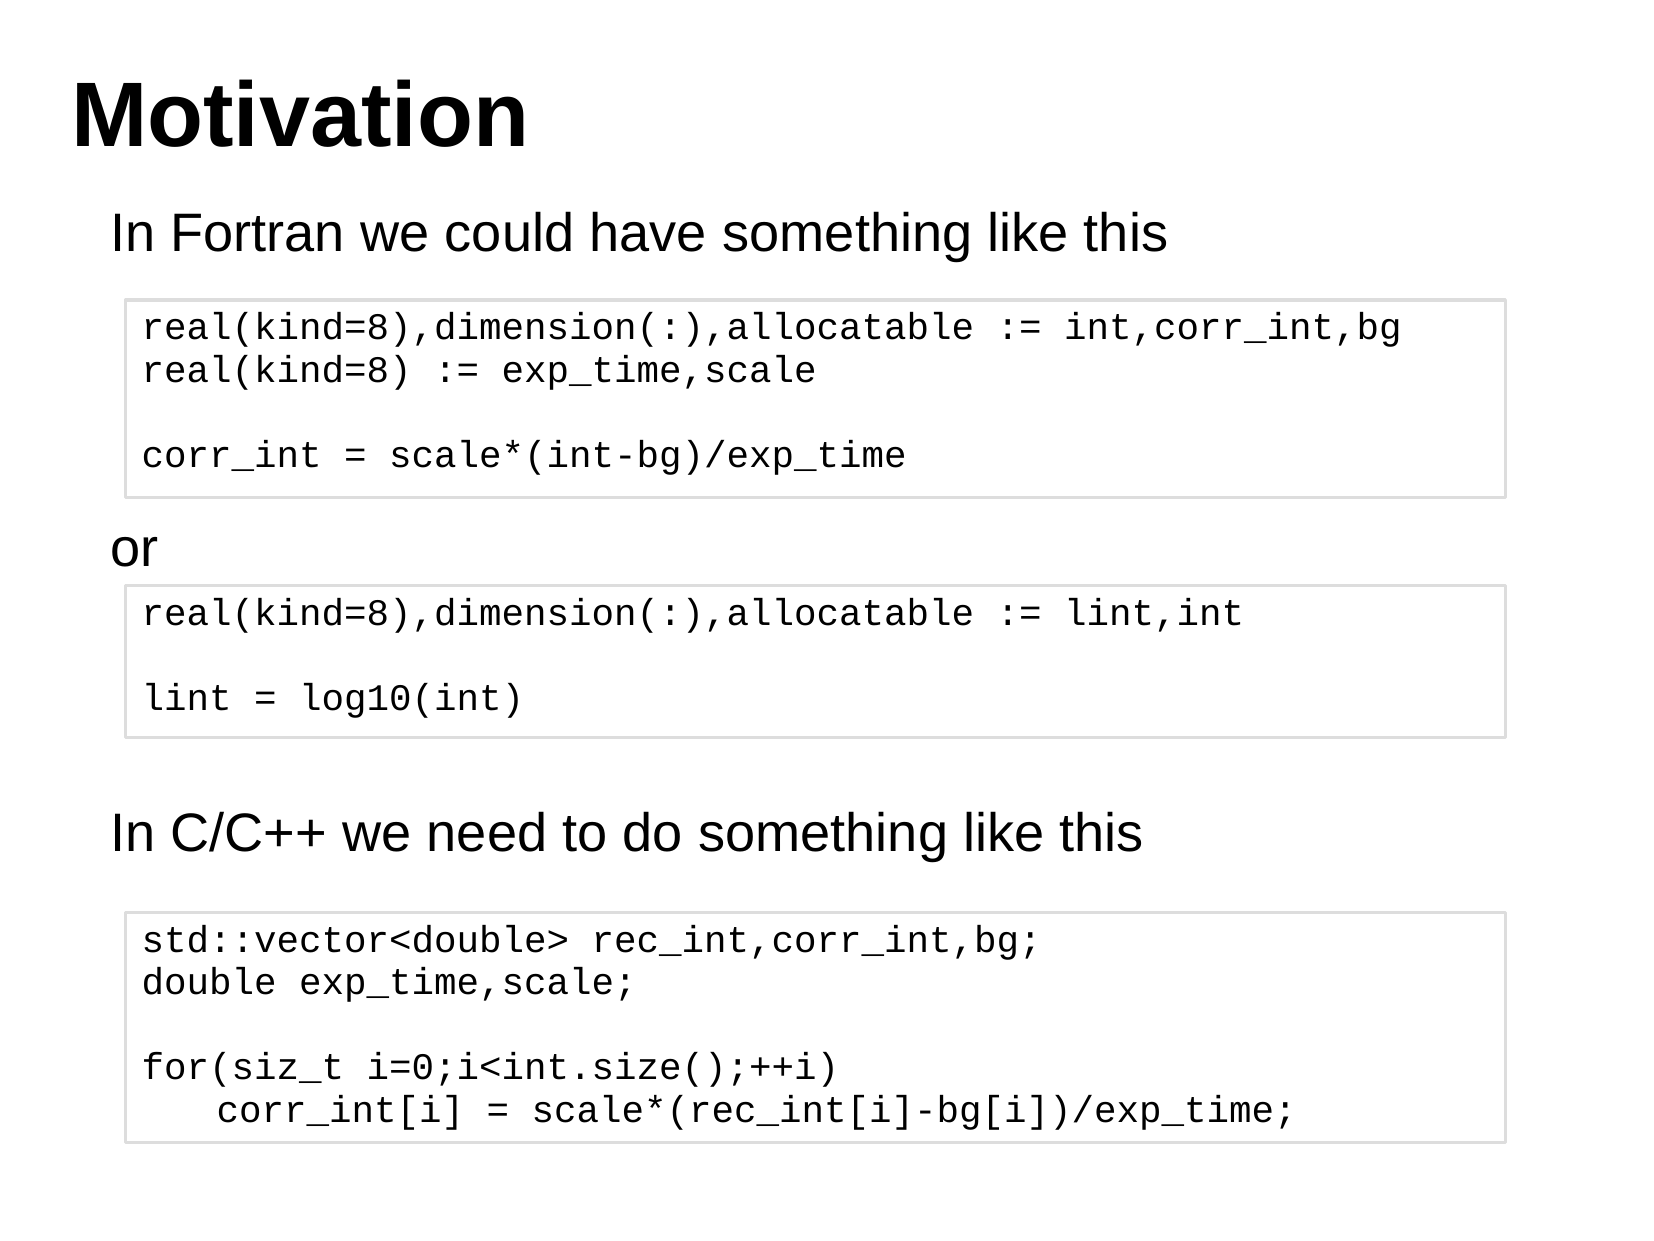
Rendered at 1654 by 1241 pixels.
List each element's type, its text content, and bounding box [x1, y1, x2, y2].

text_box or [95, 510, 1536, 586]
text_box In C/C++ we need to do something like this [95, 794, 1536, 871]
text_box real(kind=8),dimension(:),allocatable := int,corr_int,bg real(kind=8) := exp_time,scale corr_int = scale*(int-bg)/exp_time [125, 300, 1506, 498]
text_box std::vector<double> rec_int,corr_int,bg; double exp_time,scale; for(siz_t i=0;i<int.size();++i) corr_int[i] = scale*(rec_int[i]-bg[i])/exp_time; [125, 912, 1506, 1143]
text_box In Fortran we could have something like this [95, 195, 1536, 271]
title Motivation [71, 49, 1560, 181]
text_box real(kind=8),dimension(:),allocatable := lint,int lint = log10(int) [125, 585, 1506, 738]
